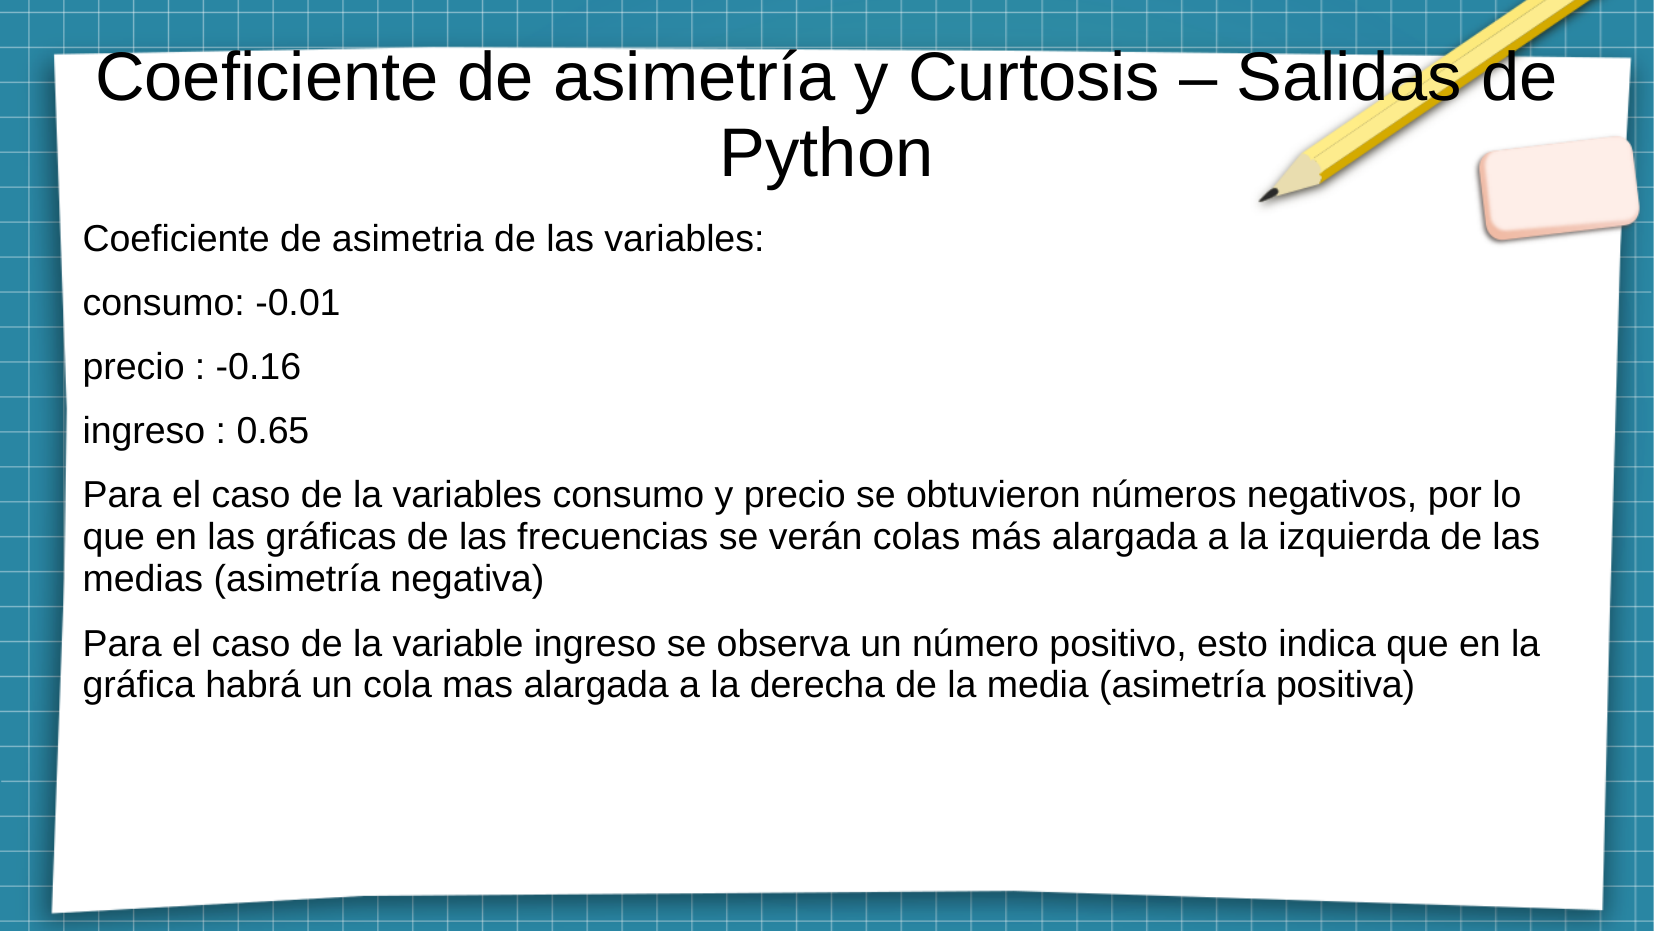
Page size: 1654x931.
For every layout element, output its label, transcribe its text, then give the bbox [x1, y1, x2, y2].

picture [0, 0, 1654, 931]
list Coeficiente de asimetria de las variables: consumo: -0.01 precio : -0.16 ingreso : 0.65 Para el caso de la variables consumo y precio se obtuvieron números negativos, por lo que en las gráficas de las frecuencias se verán colas más alargada a la izquierda de las medias (asimetría negativa) Para el caso de la variable ingreso se observa un número positivo, esto indica que en la gráfica habrá un cola mas alargada a la derecha de la media (asimetría positiva) [82, 217, 1571, 758]
title Coeficiente de asimetría y Curtosis – Salidas de Python [82, 37, 1571, 193]
